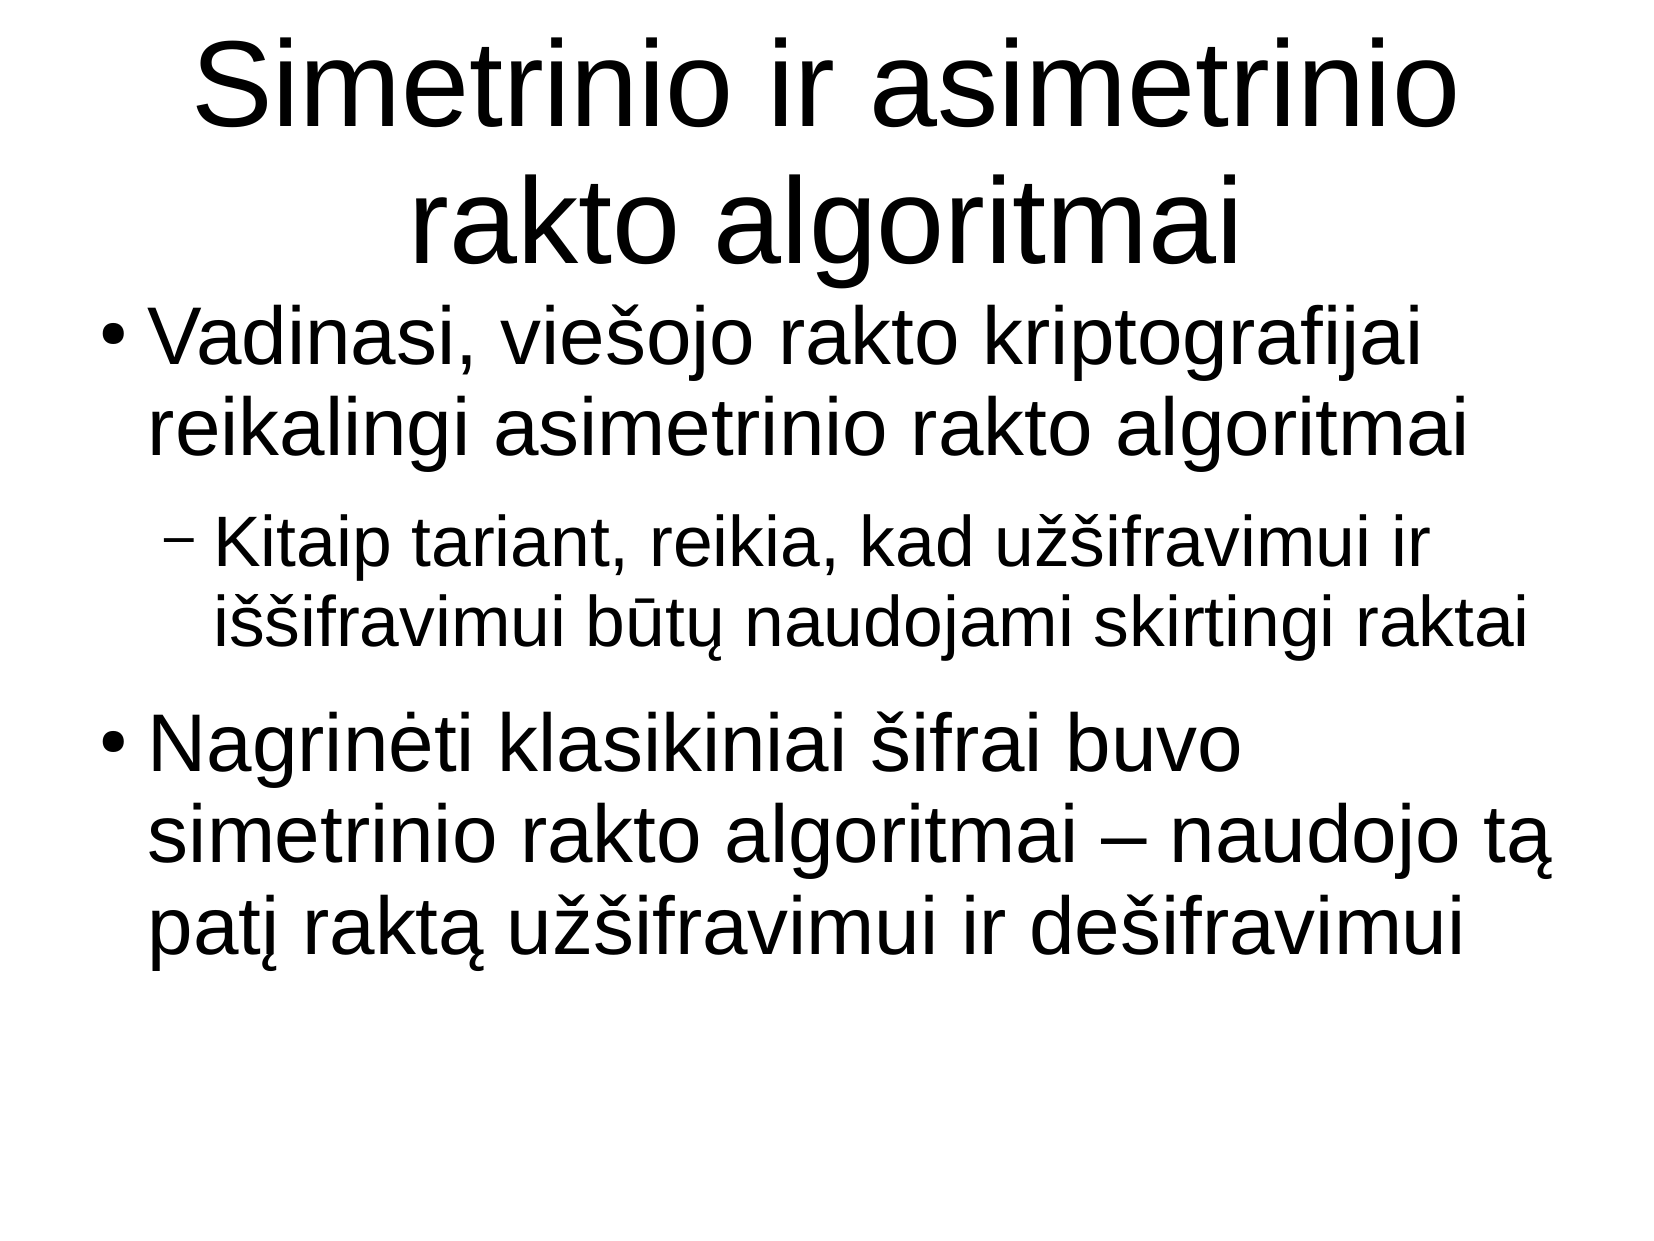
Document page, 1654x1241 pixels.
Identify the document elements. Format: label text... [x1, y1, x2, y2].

list Vadinasi, viešojo rakto kriptografijai reikalingi asimetrinio rakto algoritmai Kitaip tariant, reikia, kad užšifravimui ir iššifravimui būtų naudojami skirtingi raktai Nagrinėti klasikiniai šifrai buvo simetrinio rakto algoritmai – naudojo tą patį raktą užšifravimui ir dešifravimui [82, 290, 1571, 1010]
title Simetrinio ir asimetrinio rakto algoritmai [82, 16, 1571, 290]
